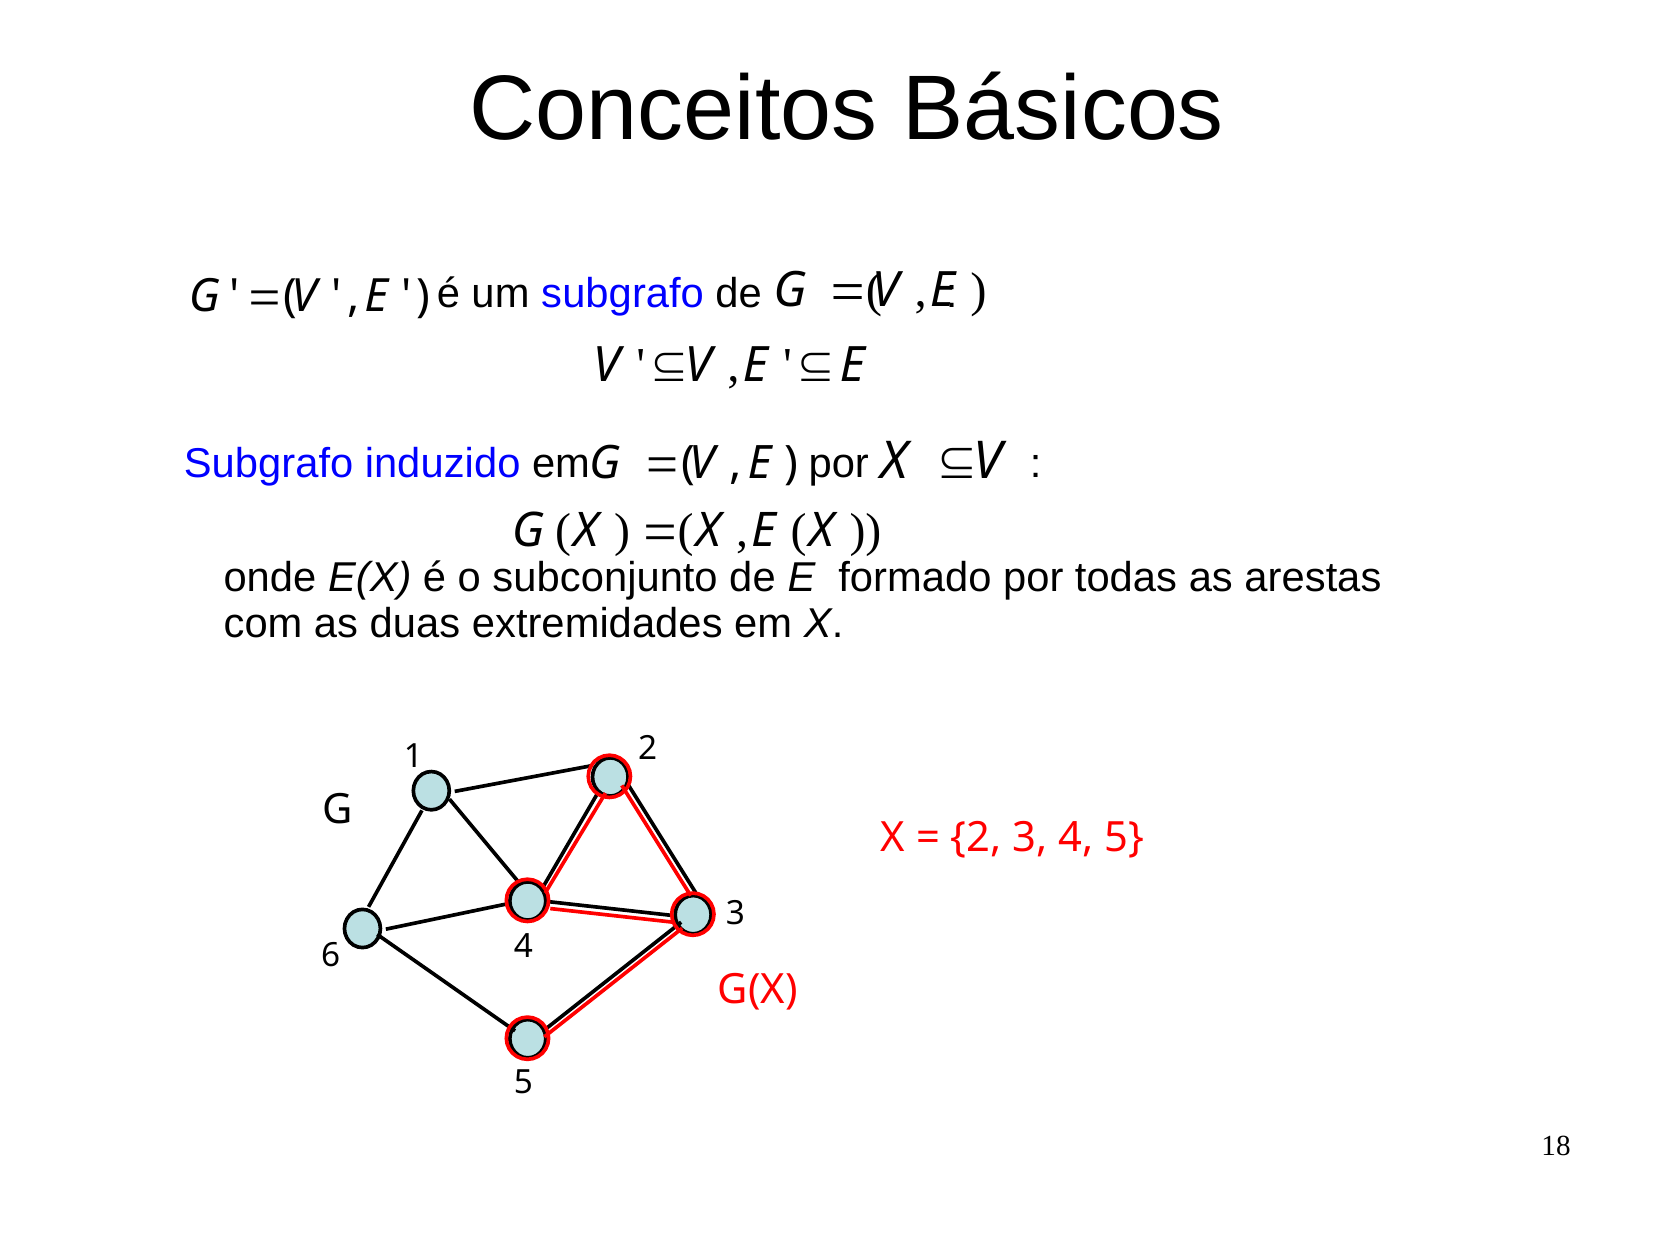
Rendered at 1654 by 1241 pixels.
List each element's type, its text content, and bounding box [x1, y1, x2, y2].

text_box 5 [499, 1050, 548, 1111]
text_box X = {2, 3, 4, 5} [866, 799, 1160, 872]
text_box 4 [499, 914, 548, 976]
chart [187, 265, 443, 331]
list é um subgrafo de : Subgrafo induzido em por : onde E(X) é o subconjunto de E formado por todas as arestas com as duas extremidades em X. [169, 261, 1451, 786]
chart [509, 502, 889, 567]
chart [771, 261, 996, 327]
text_box [675, 896, 711, 933]
text_box [509, 1020, 546, 1050]
text_box 1 [388, 724, 438, 786]
text_box [413, 773, 450, 810]
text_box [592, 758, 628, 795]
text_box 3 [711, 881, 760, 943]
text_box [345, 909, 381, 948]
chart [587, 432, 810, 498]
chart [597, 336, 887, 402]
text_box G [307, 771, 368, 845]
title Conceitos Básicos [261, 42, 1433, 173]
text_box G(X)‏ [702, 950, 813, 1024]
chart [871, 431, 1029, 497]
text_box 2 [623, 716, 672, 778]
text_box [509, 882, 546, 914]
text_box 6 [306, 923, 356, 984]
